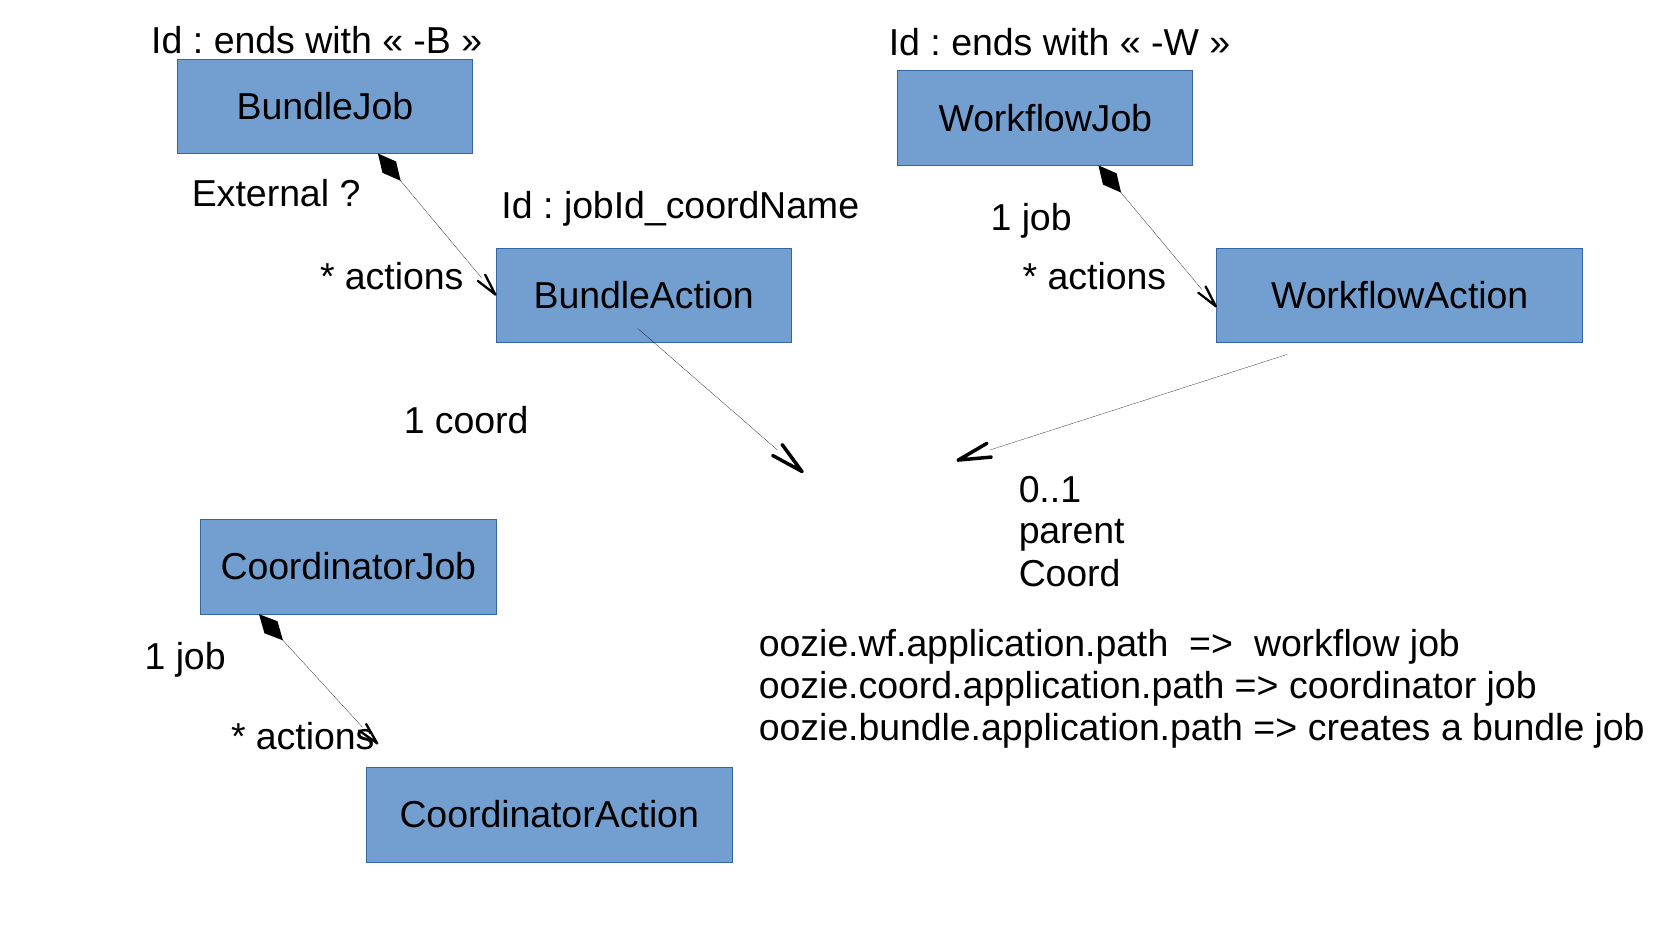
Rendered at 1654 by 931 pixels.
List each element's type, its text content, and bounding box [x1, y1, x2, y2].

text_box External ? [177, 165, 376, 223]
text_box BundleAction [496, 248, 792, 343]
text_box Id : ends with « -W » [874, 14, 1246, 71]
text_box * actions [1007, 248, 1182, 305]
text_box 1 job [975, 188, 1087, 246]
text_box CoordinatorAction [366, 767, 733, 863]
text_box 1 coord [388, 392, 544, 449]
text_box Id : jobId_coordName [486, 177, 875, 234]
text_box BundleJob [177, 69, 473, 154]
text_box oozie.wf.application.path => workflow job oozie.coord.application.path => coordinator job oozie.bundle.application.path => creates a bundle job [744, 615, 1654, 756]
text_box 0..1 parent Coord [1003, 460, 1182, 602]
text_box WorkflowAction [1216, 248, 1583, 343]
text_box 1 job [129, 628, 241, 686]
text_box * actions [216, 708, 390, 766]
text_box CoordinatorJob [200, 519, 497, 615]
text_box WorkflowJob [897, 71, 1193, 166]
text_box Id : ends with « -B » [136, 11, 498, 69]
text_box * actions [305, 248, 479, 305]
